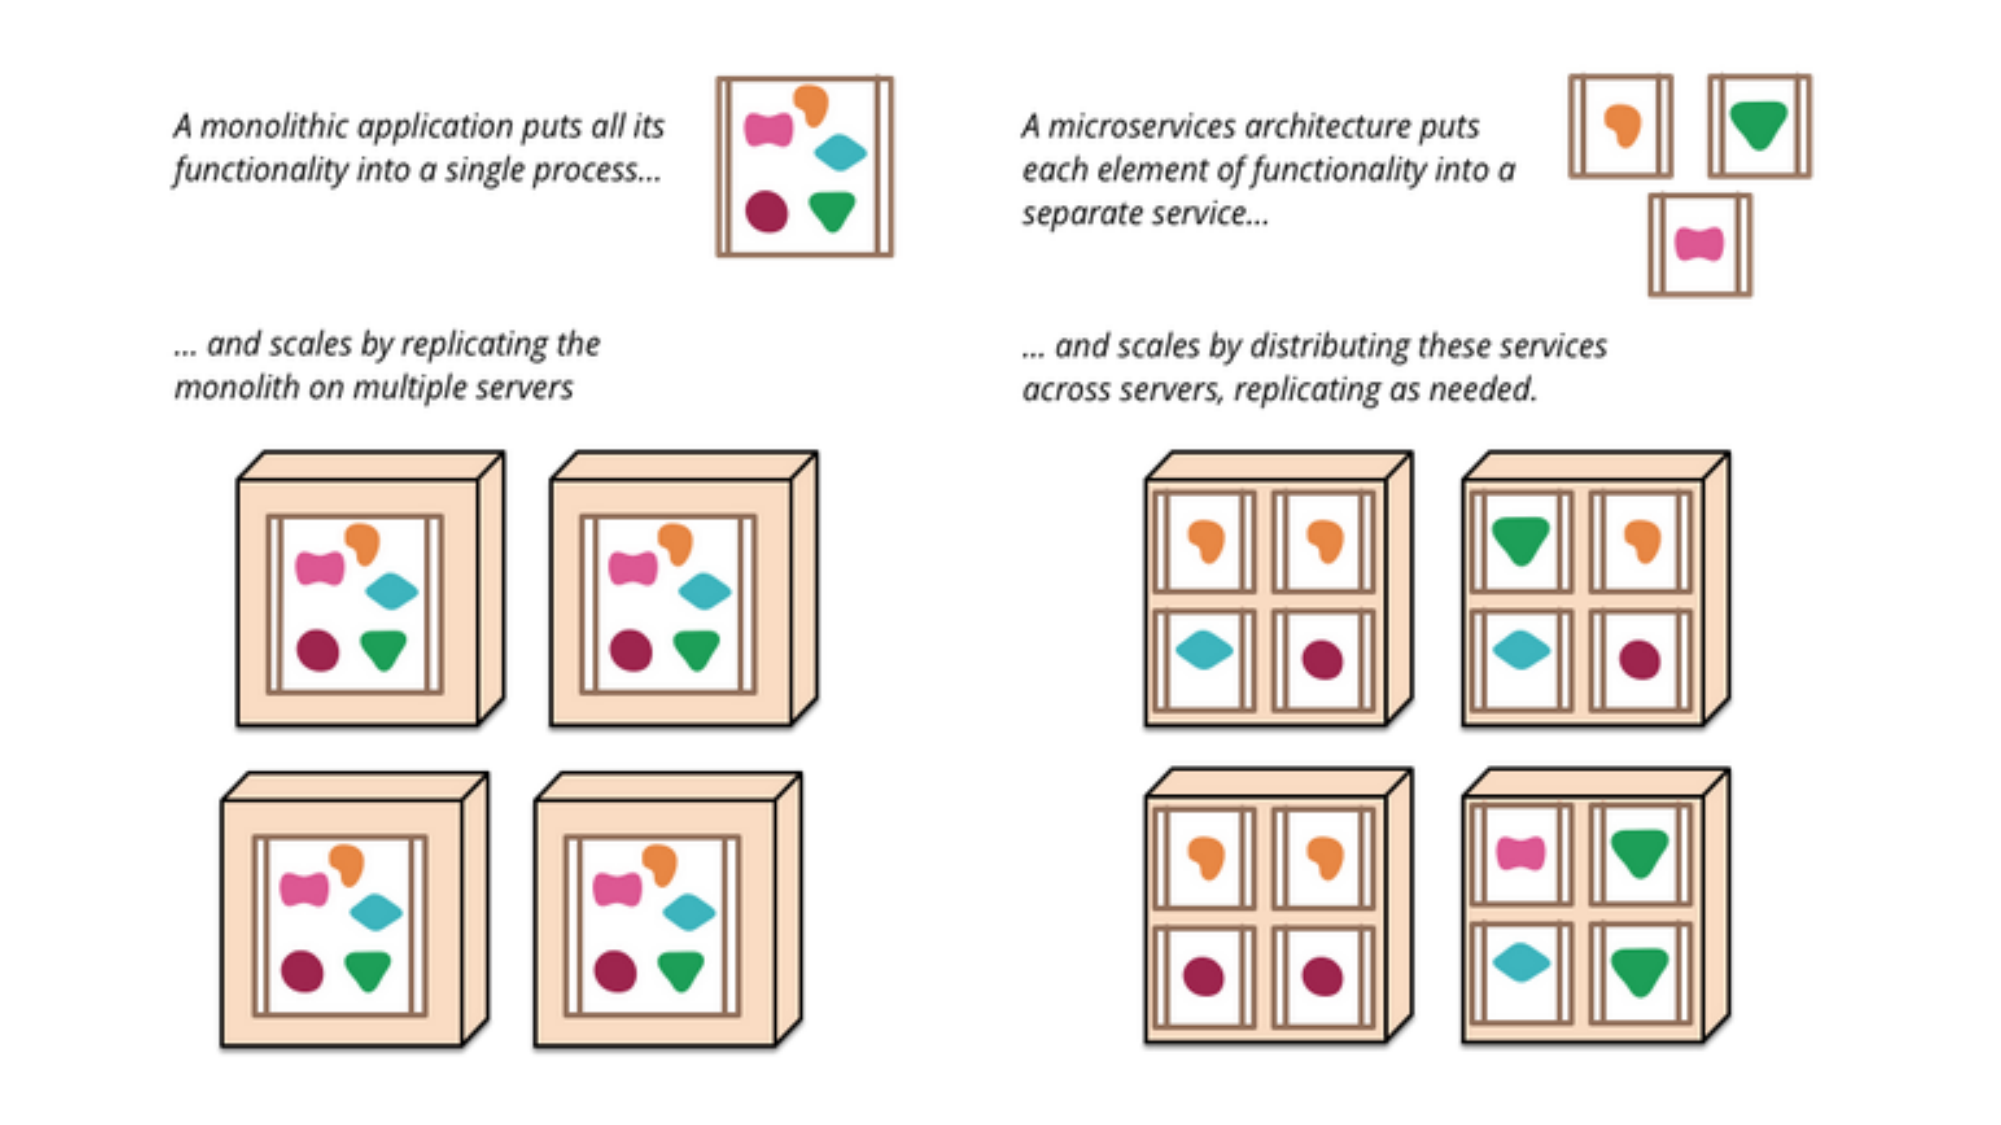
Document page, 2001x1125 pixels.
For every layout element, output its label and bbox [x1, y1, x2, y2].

picture [163, 38, 1833, 1083]
